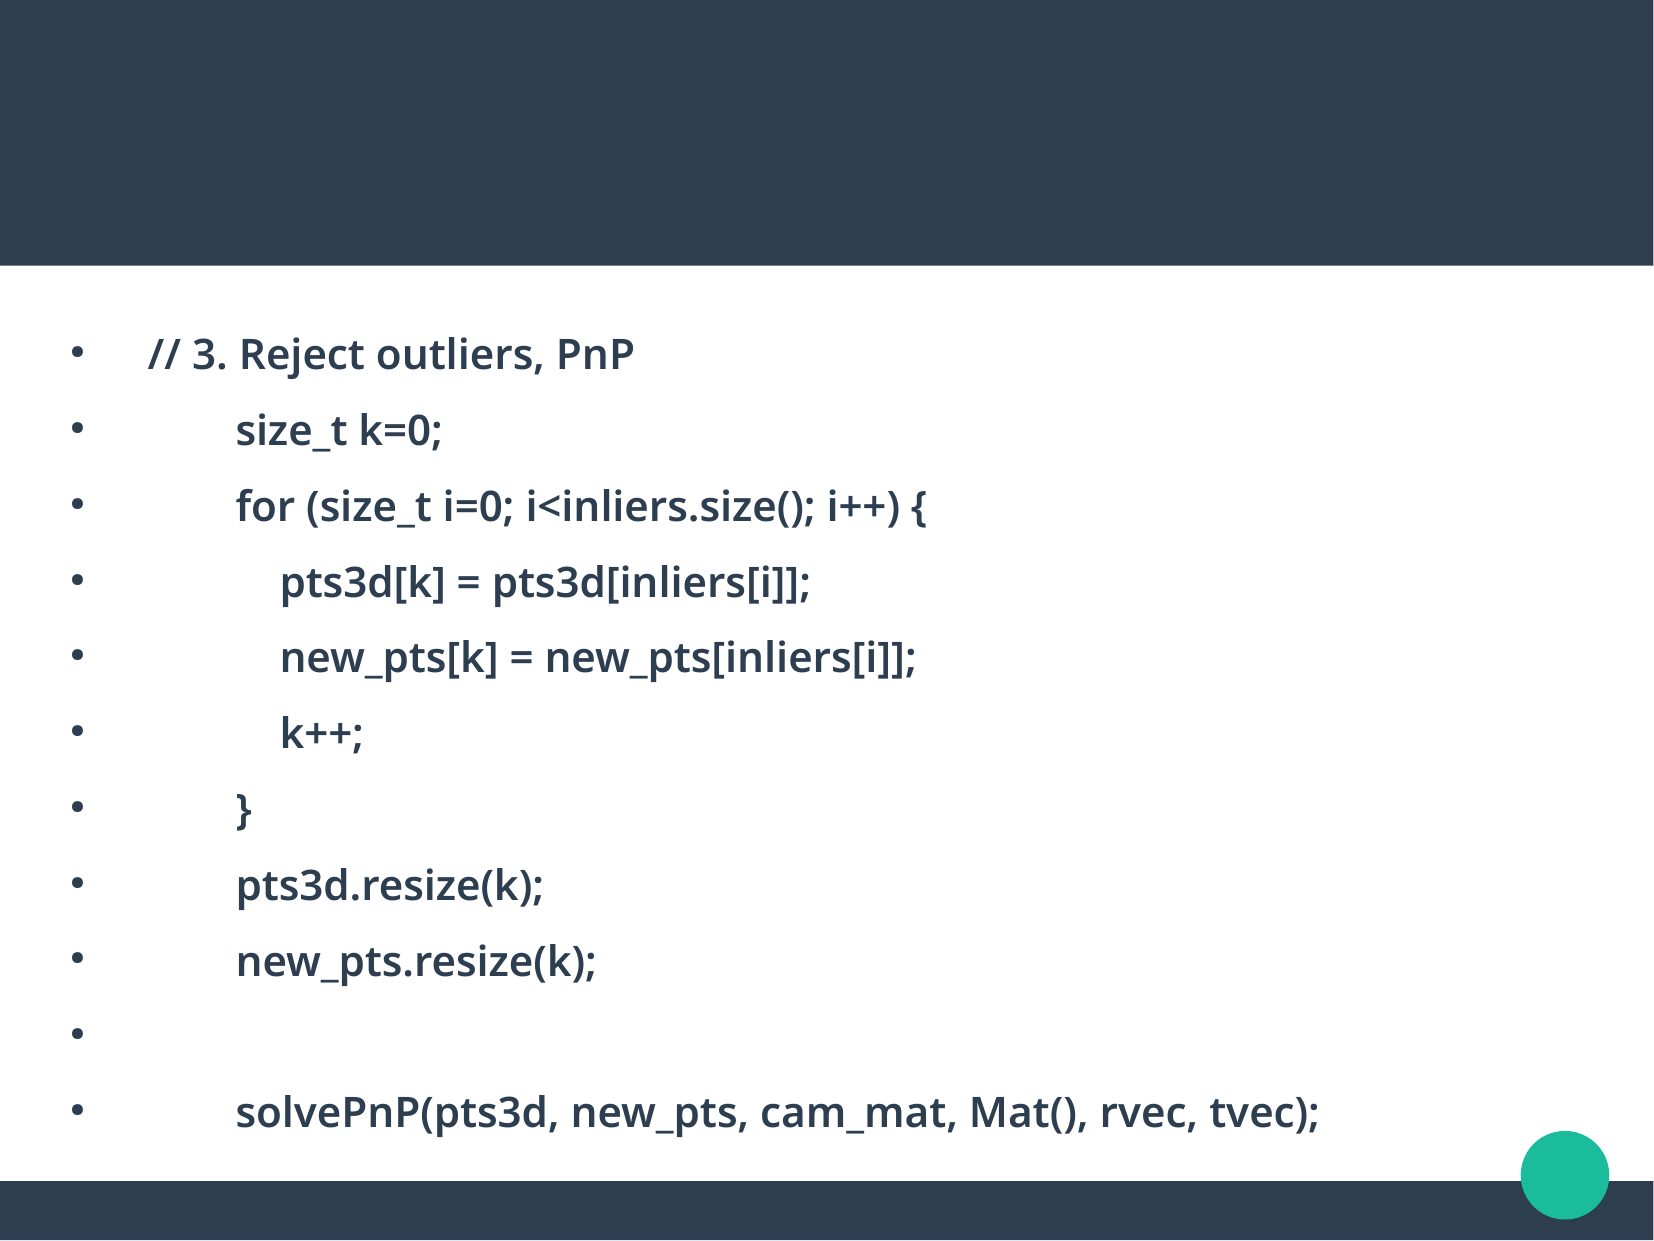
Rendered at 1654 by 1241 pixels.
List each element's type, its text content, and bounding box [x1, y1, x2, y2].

list // 3. Reject outliers, PnP size_t k=0; for (size_t i=0; i<inliers.size(); i++) { pts3d[k] = pts3d[inliers[i]]; new_pts[k] = new_pts[inliers[i]]; k++; } pts3d.resize(k); new_pts.resize(k); solvePnP(pts3d, new_pts, cam_mat, Mat(), rvec, tvec); [59, 324, 1595, 1152]
